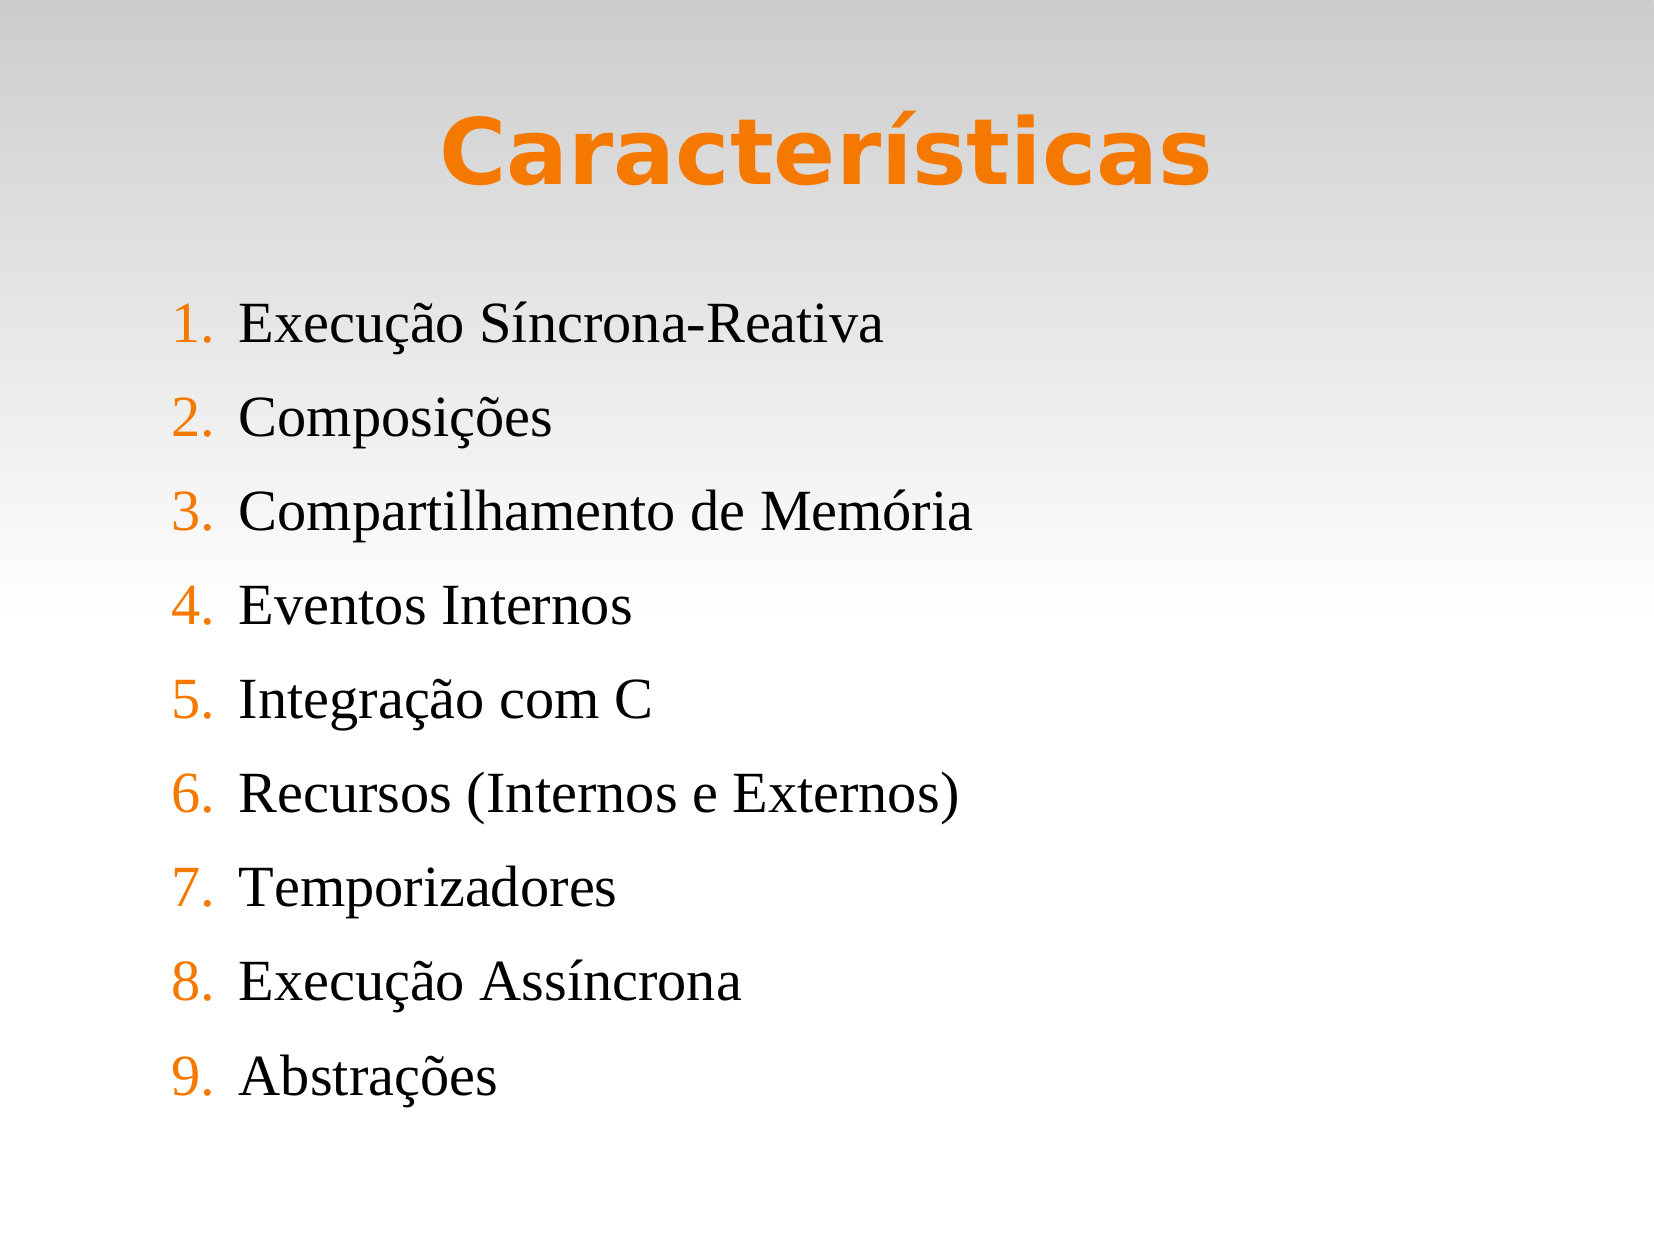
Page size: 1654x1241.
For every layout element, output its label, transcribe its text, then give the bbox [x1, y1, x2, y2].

title Características [82, 49, 1571, 257]
list Execução Síncrona-Reativa Composições Compartilhamento de Memória Eventos Internos Integração com C Recursos (Internos e Externos) Temporizadores Execução Assíncrona Abstrações [82, 290, 1571, 1162]
